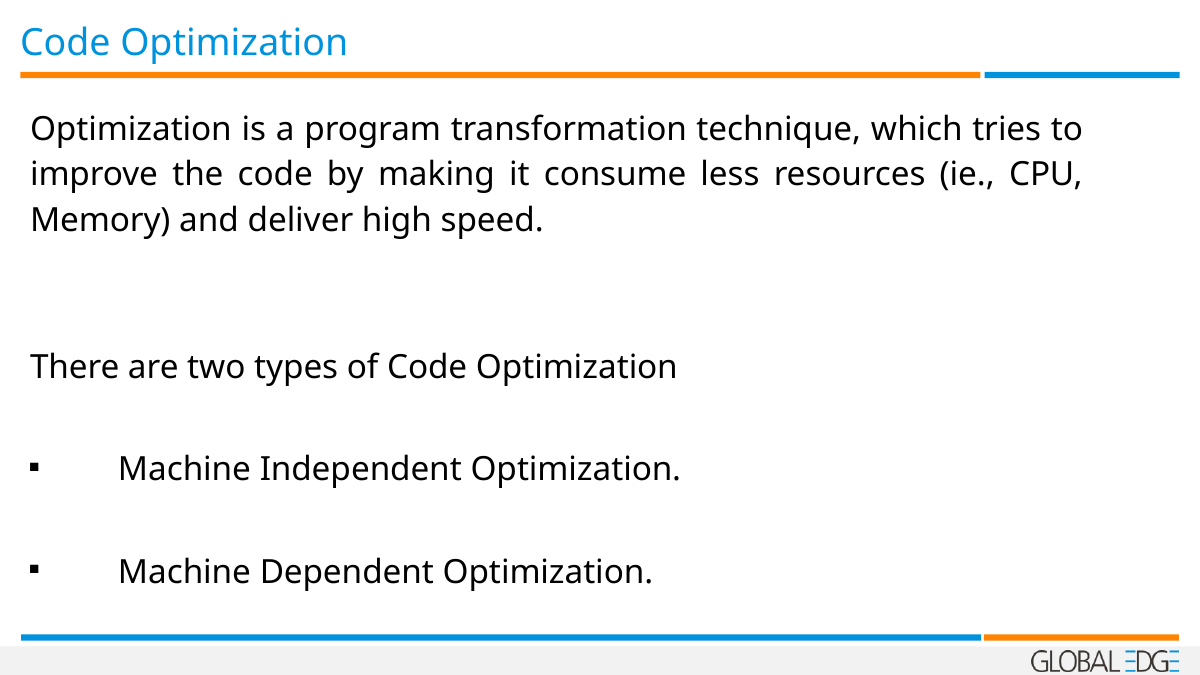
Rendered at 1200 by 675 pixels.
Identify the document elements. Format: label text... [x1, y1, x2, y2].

subtitle Optimization is a program transformation technique, which tries to improve the code by making it consume less resources (ie., CPU, Memory) and deliver high speed. There are two types of Code Optimization Machine Independent Optimization. Machine Dependent Optimization. [30, 104, 1171, 526]
picture [1031, 650, 1179, 672]
title Code Optimization [20, 14, 1096, 68]
